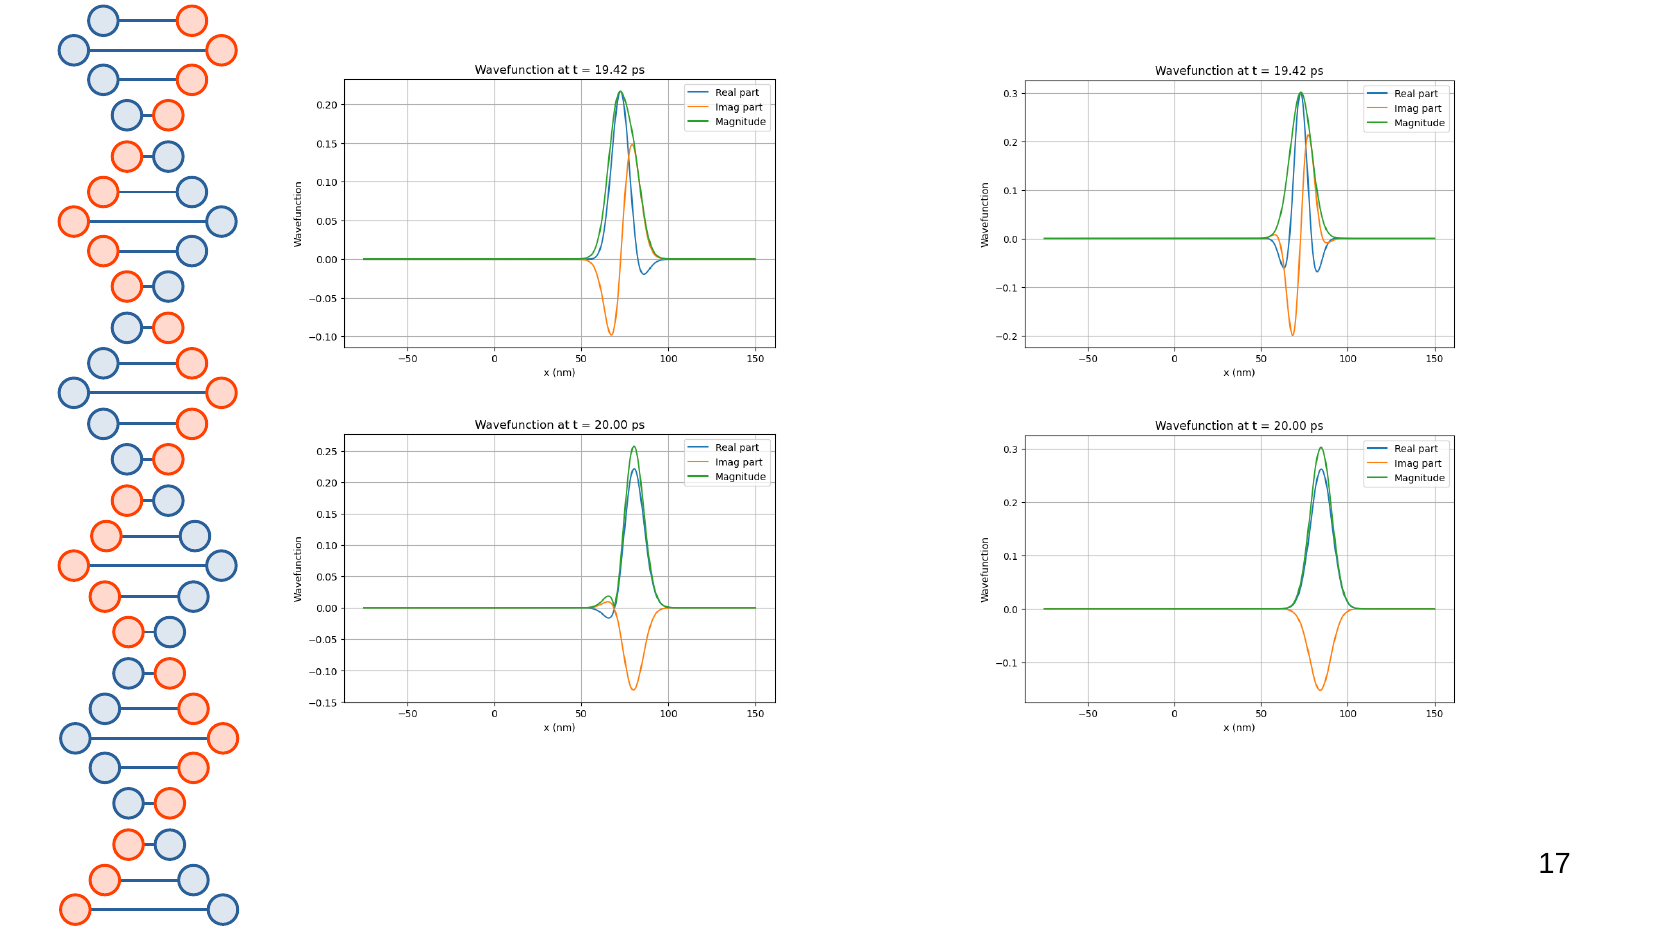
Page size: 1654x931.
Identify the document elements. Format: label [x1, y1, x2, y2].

picture [974, 58, 1460, 384]
picture [287, 58, 781, 384]
picture [974, 413, 1460, 739]
picture [287, 413, 781, 739]
